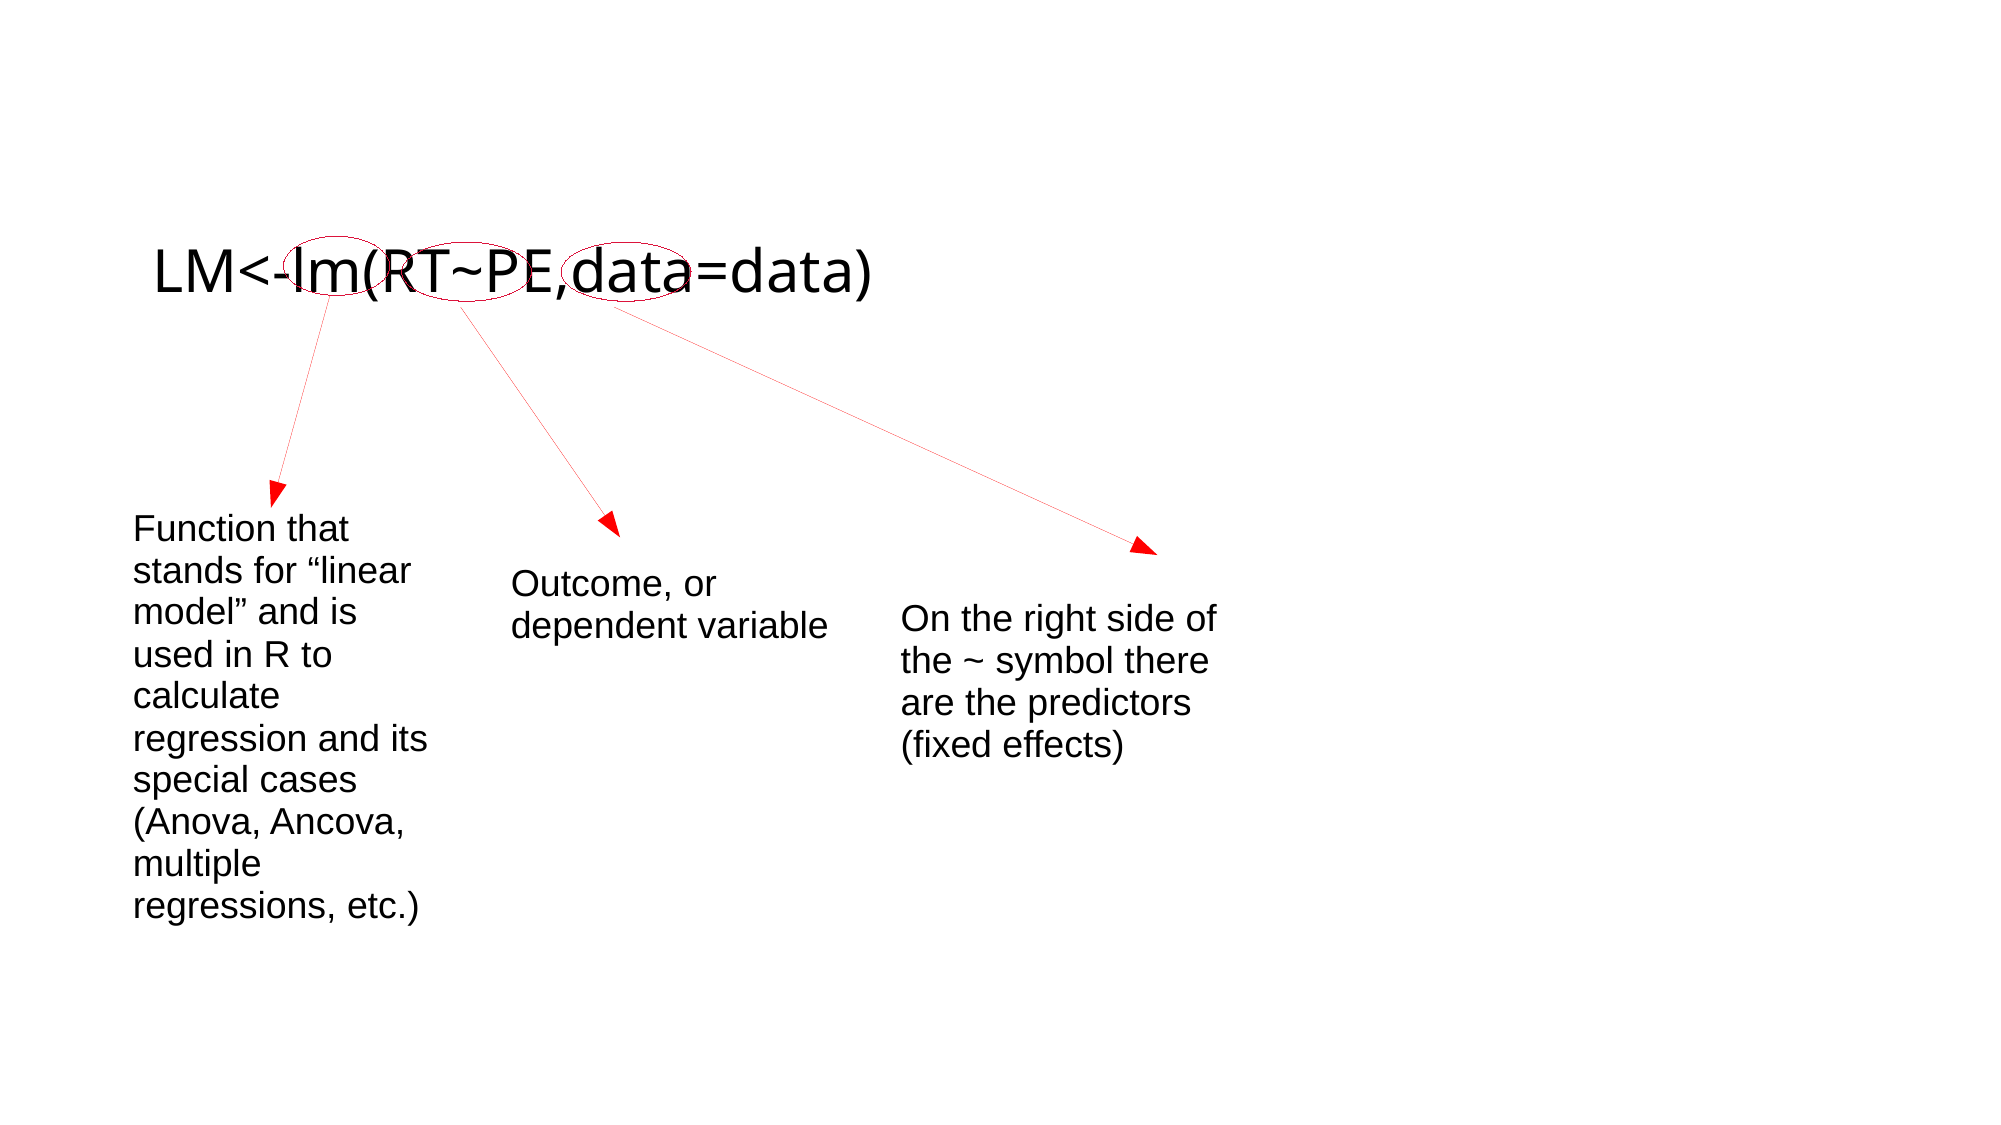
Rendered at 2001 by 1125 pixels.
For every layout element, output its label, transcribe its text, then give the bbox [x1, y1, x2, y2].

text_box Function that stands for “linear model” and is used in R to calculate regression and its special cases (Anova, Ancova, multiple regressions, etc.) [118, 499, 461, 935]
text_box On the right side of the ~ symbol there are the predictors (fixed effects) [885, 590, 1264, 1068]
title LM<-lm(RT~PE,data=data) [137, 167, 1863, 386]
text_box Outcome, or dependent variable [496, 555, 863, 696]
